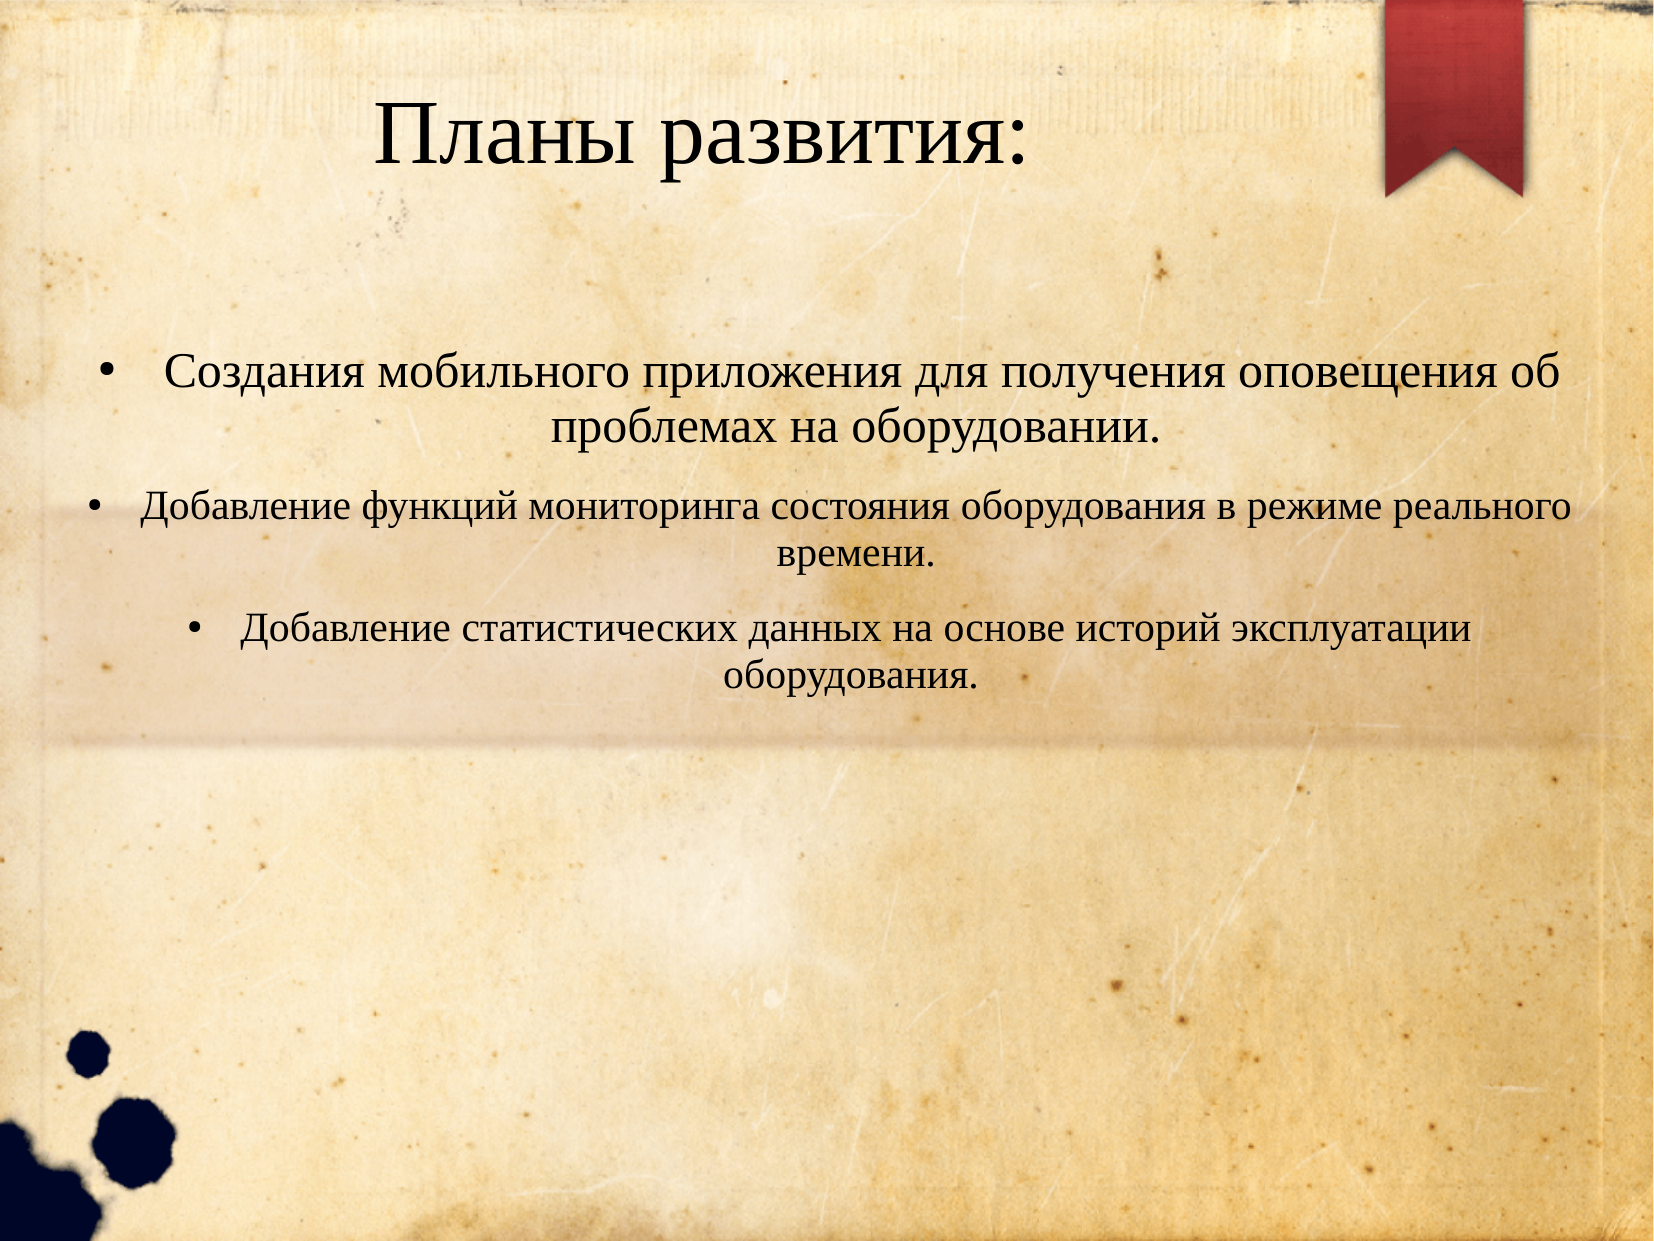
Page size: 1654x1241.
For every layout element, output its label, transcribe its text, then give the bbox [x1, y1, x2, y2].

picture [0, 0, 1654, 1241]
title Планы развития: [59, 29, 1347, 237]
list Создания мобильного приложения для получения оповещения об проблемах на оборудовании. Добавление функций мониторинга состояния оборудования в режиме реального времени. Добавление статистических данных на основе историй эксплуатации оборудования. [59, 342, 1583, 1016]
